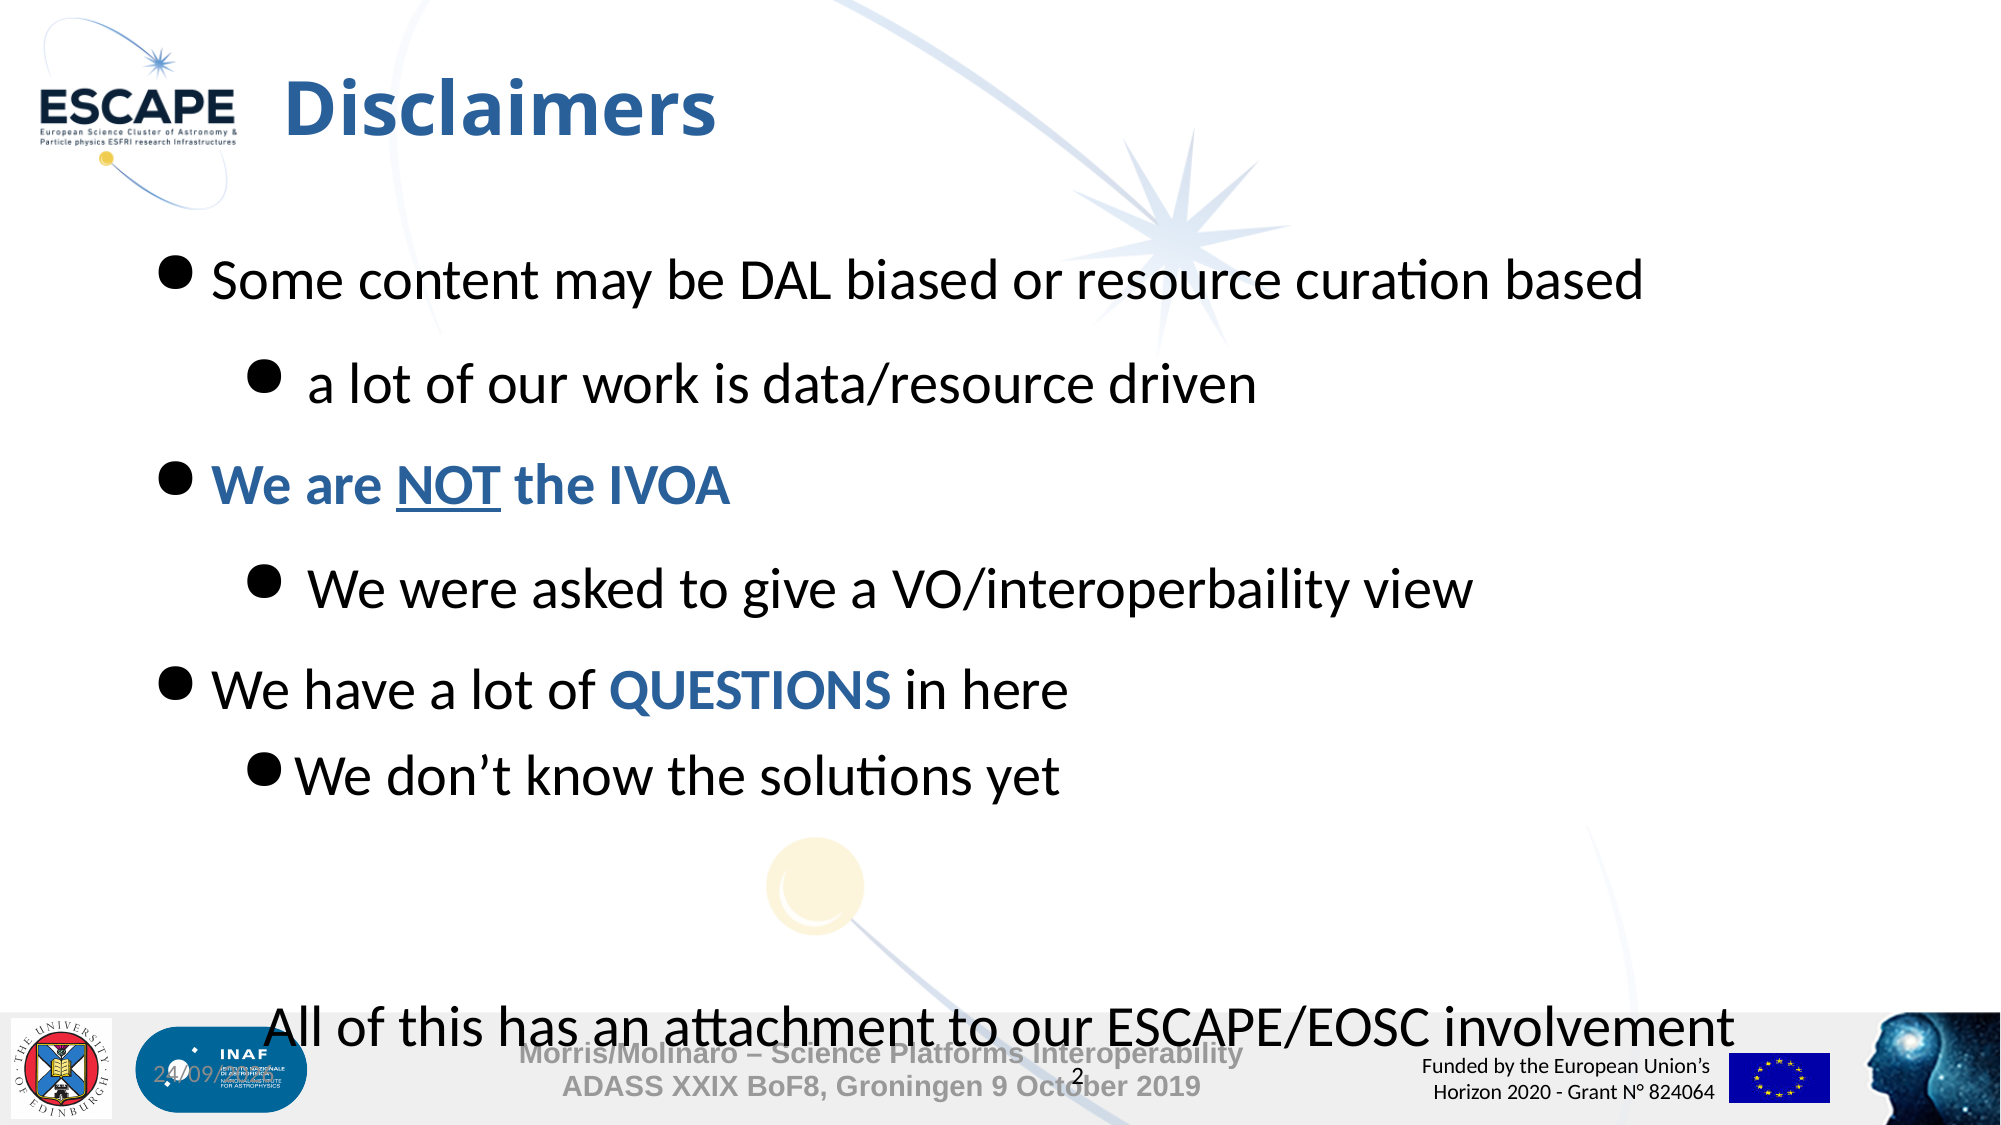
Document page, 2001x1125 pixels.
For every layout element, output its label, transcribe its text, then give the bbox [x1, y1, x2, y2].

footer [428, 1042, 1042, 1103]
picture [0, 0, 2001, 1125]
slide_number 09/10/2019 [138, 1042, 395, 1103]
list Some content may be DAL biased or resource curation based a lot of our work is data/resource driven We are NOT the IVOA We were asked to give a VO/interoperbaility view We have a lot of QUESTIONS in here We don’t know the solutions yet All of this has an attachment to our ESCAPE/EOSC involvement [137, 222, 1863, 1014]
slide_number <number> [1056, 1051, 1147, 1097]
title Disclaimers [267, 26, 1863, 196]
